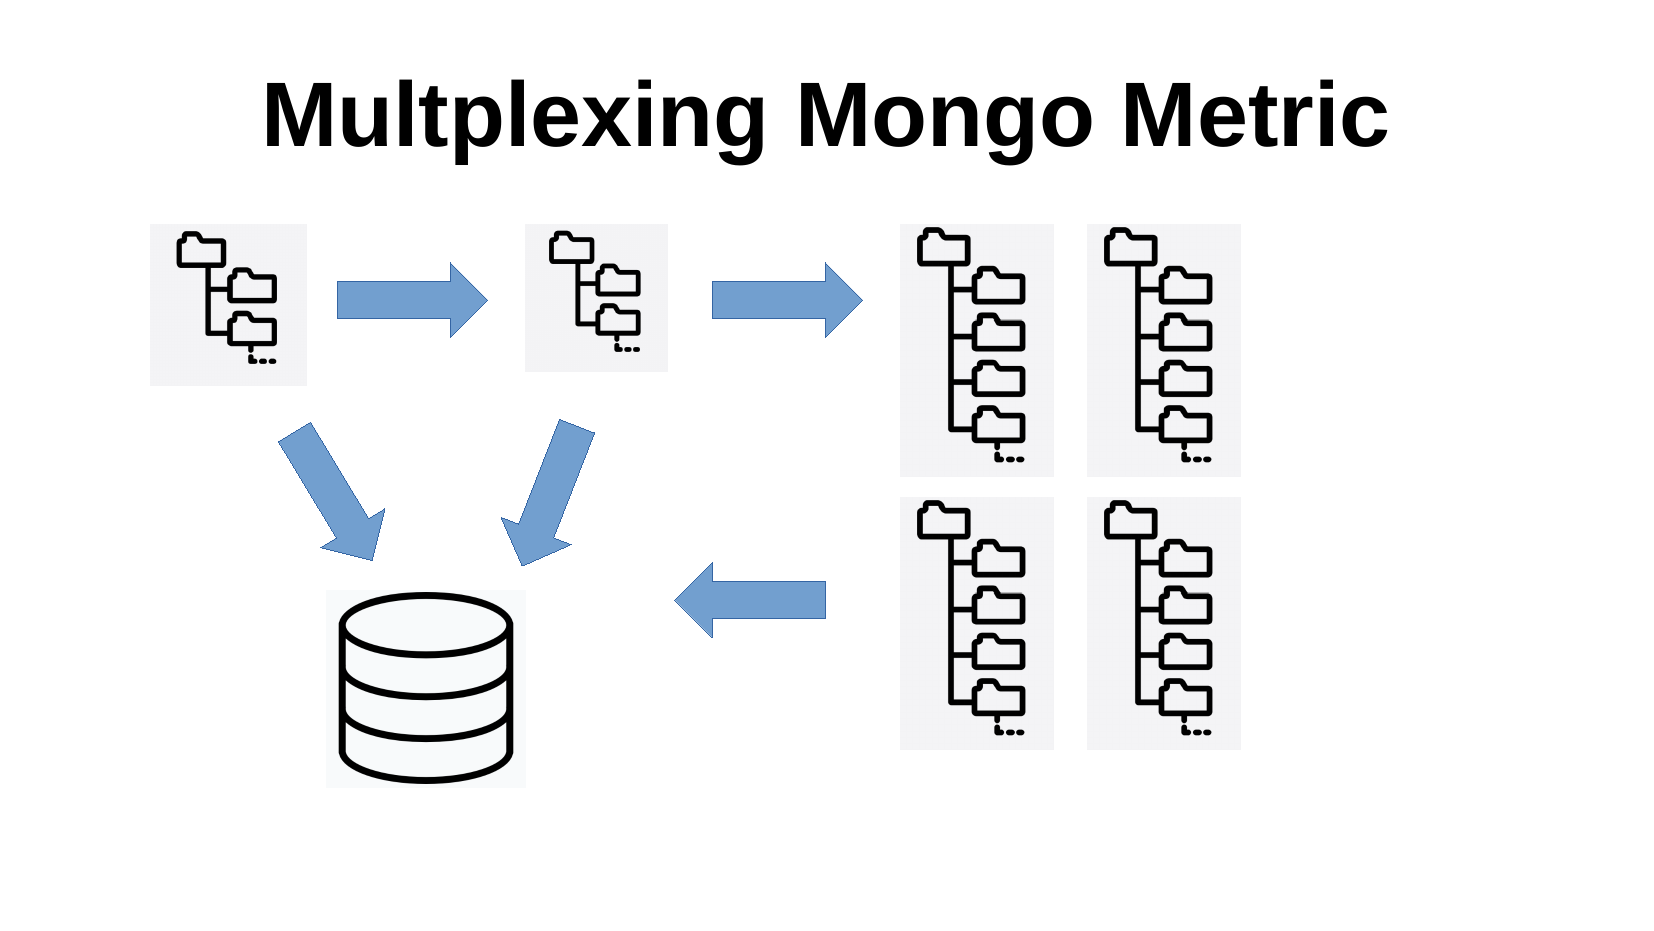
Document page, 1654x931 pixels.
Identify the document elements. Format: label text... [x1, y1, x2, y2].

picture [900, 497, 1054, 751]
title Multplexing Mongo Metric [82, 37, 1571, 193]
text_box [337, 262, 488, 338]
picture [900, 224, 1054, 477]
picture [525, 224, 668, 372]
picture [1087, 497, 1241, 751]
text_box [674, 562, 826, 638]
text_box [712, 262, 863, 338]
picture [326, 590, 526, 788]
picture [1087, 224, 1241, 477]
text_box [501, 419, 595, 566]
picture [150, 224, 307, 386]
text_box [278, 422, 385, 561]
